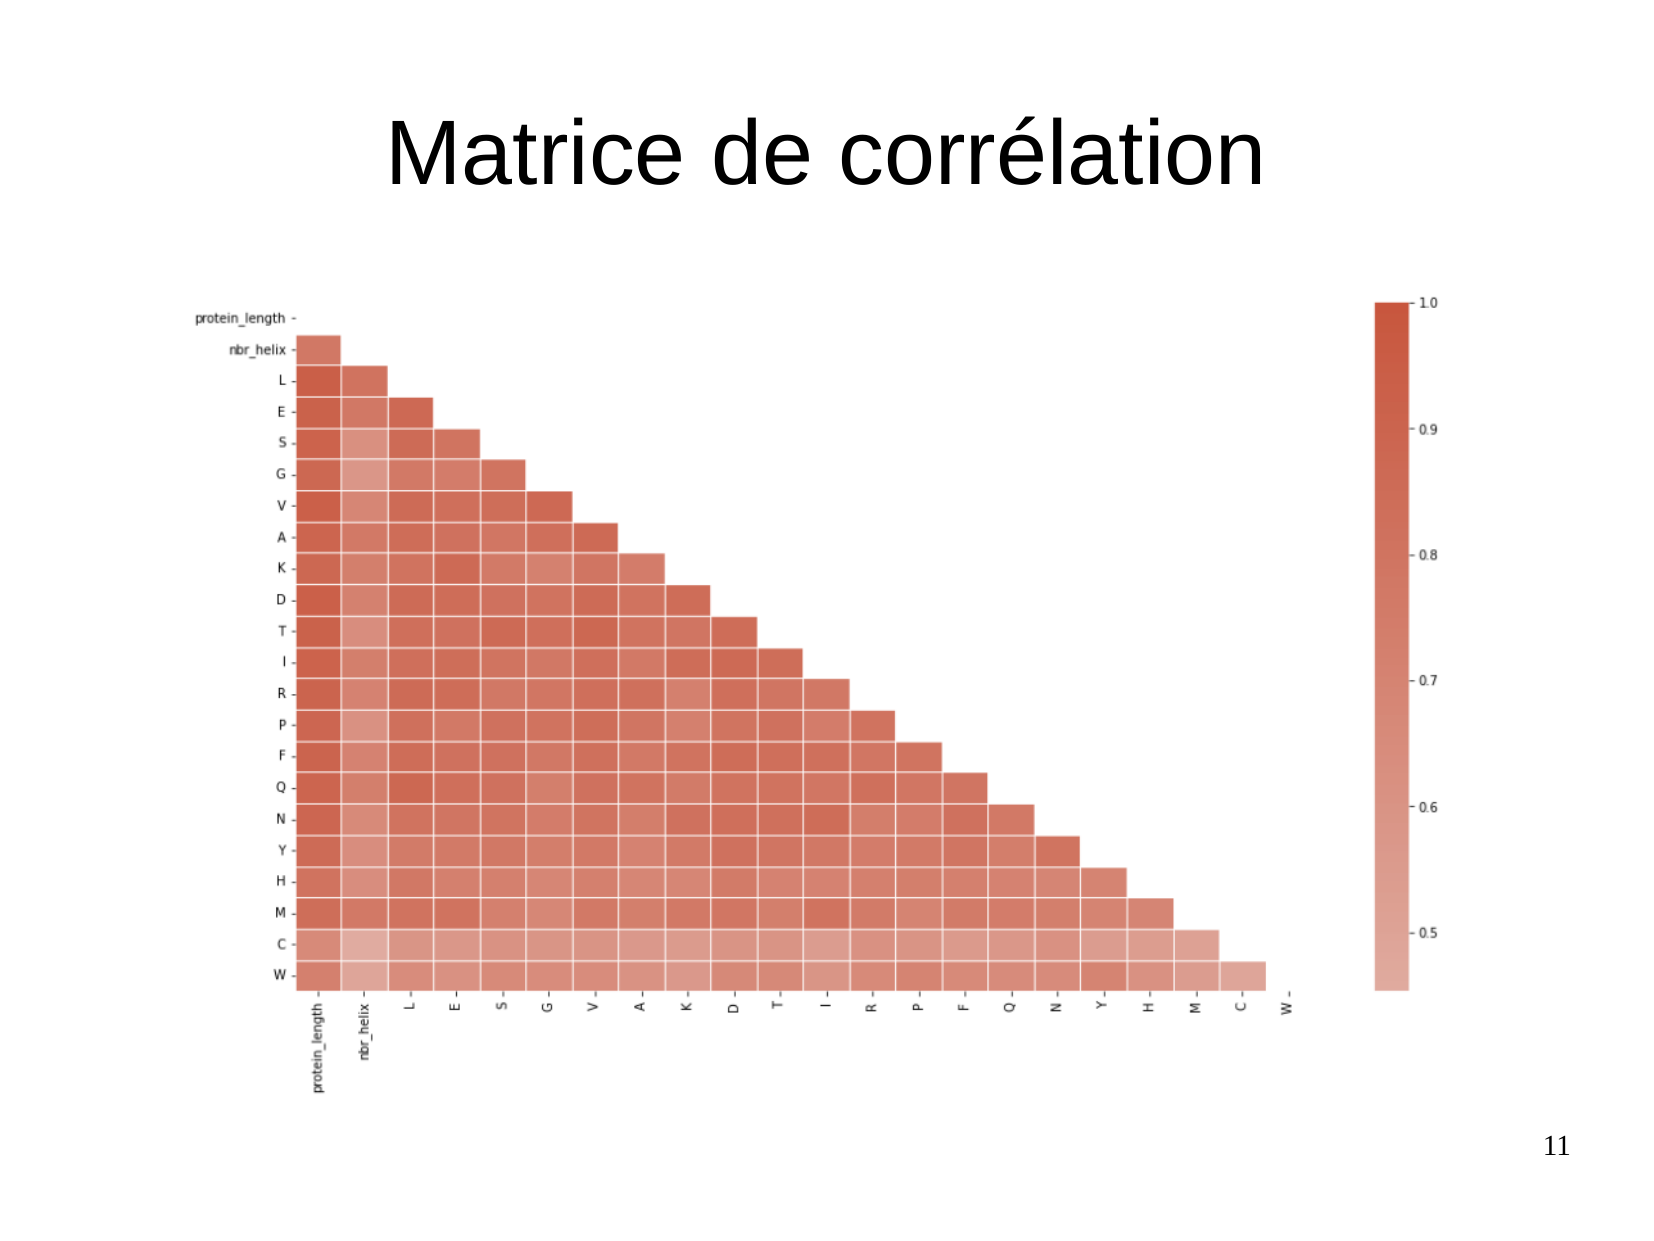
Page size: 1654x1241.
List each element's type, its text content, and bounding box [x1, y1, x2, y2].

picture [180, 290, 1474, 1109]
title Matrice de corrélation [82, 49, 1571, 257]
